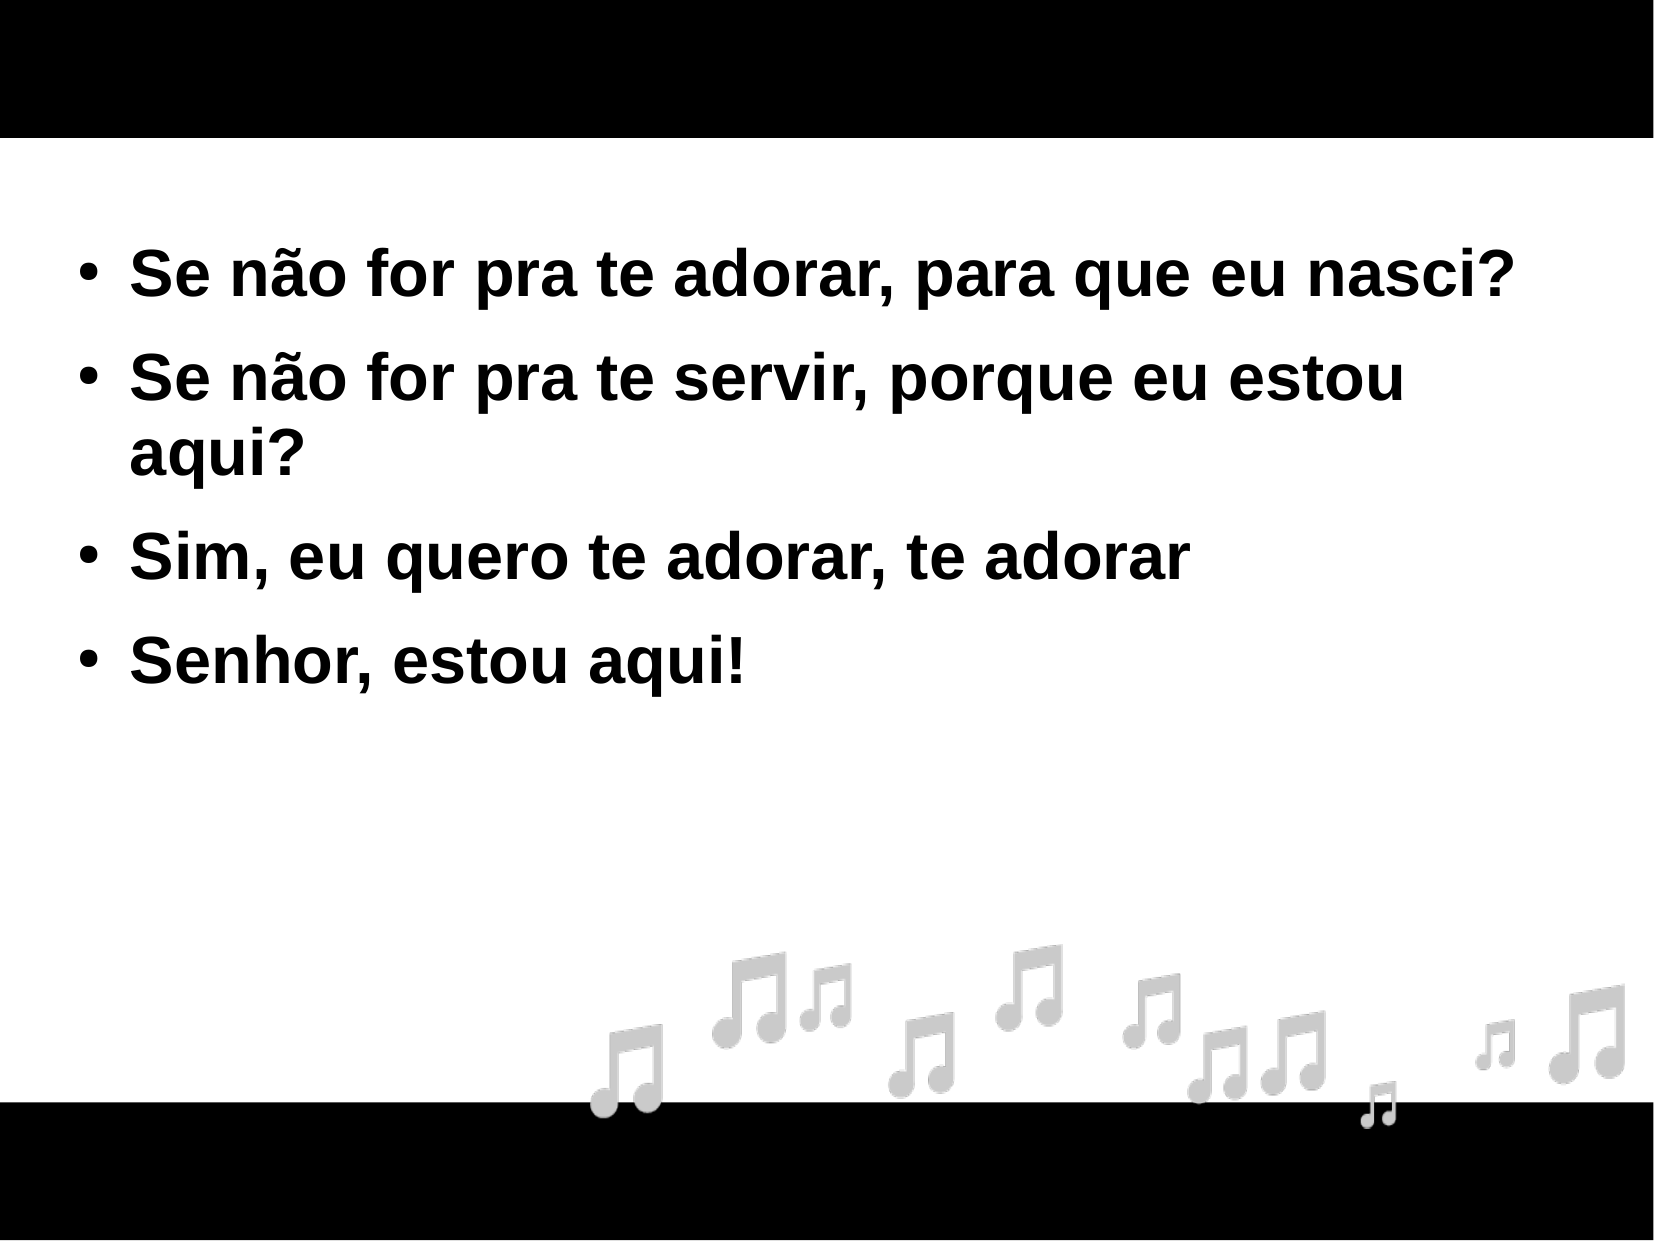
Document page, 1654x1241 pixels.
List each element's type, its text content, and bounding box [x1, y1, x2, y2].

list Se não for pra te adorar, para que eu nasci? Se não for pra te servir, porque eu estou aqui? Sim, eu quero te adorar, te adorar Senhor, estou aqui! [59, 236, 1595, 1024]
